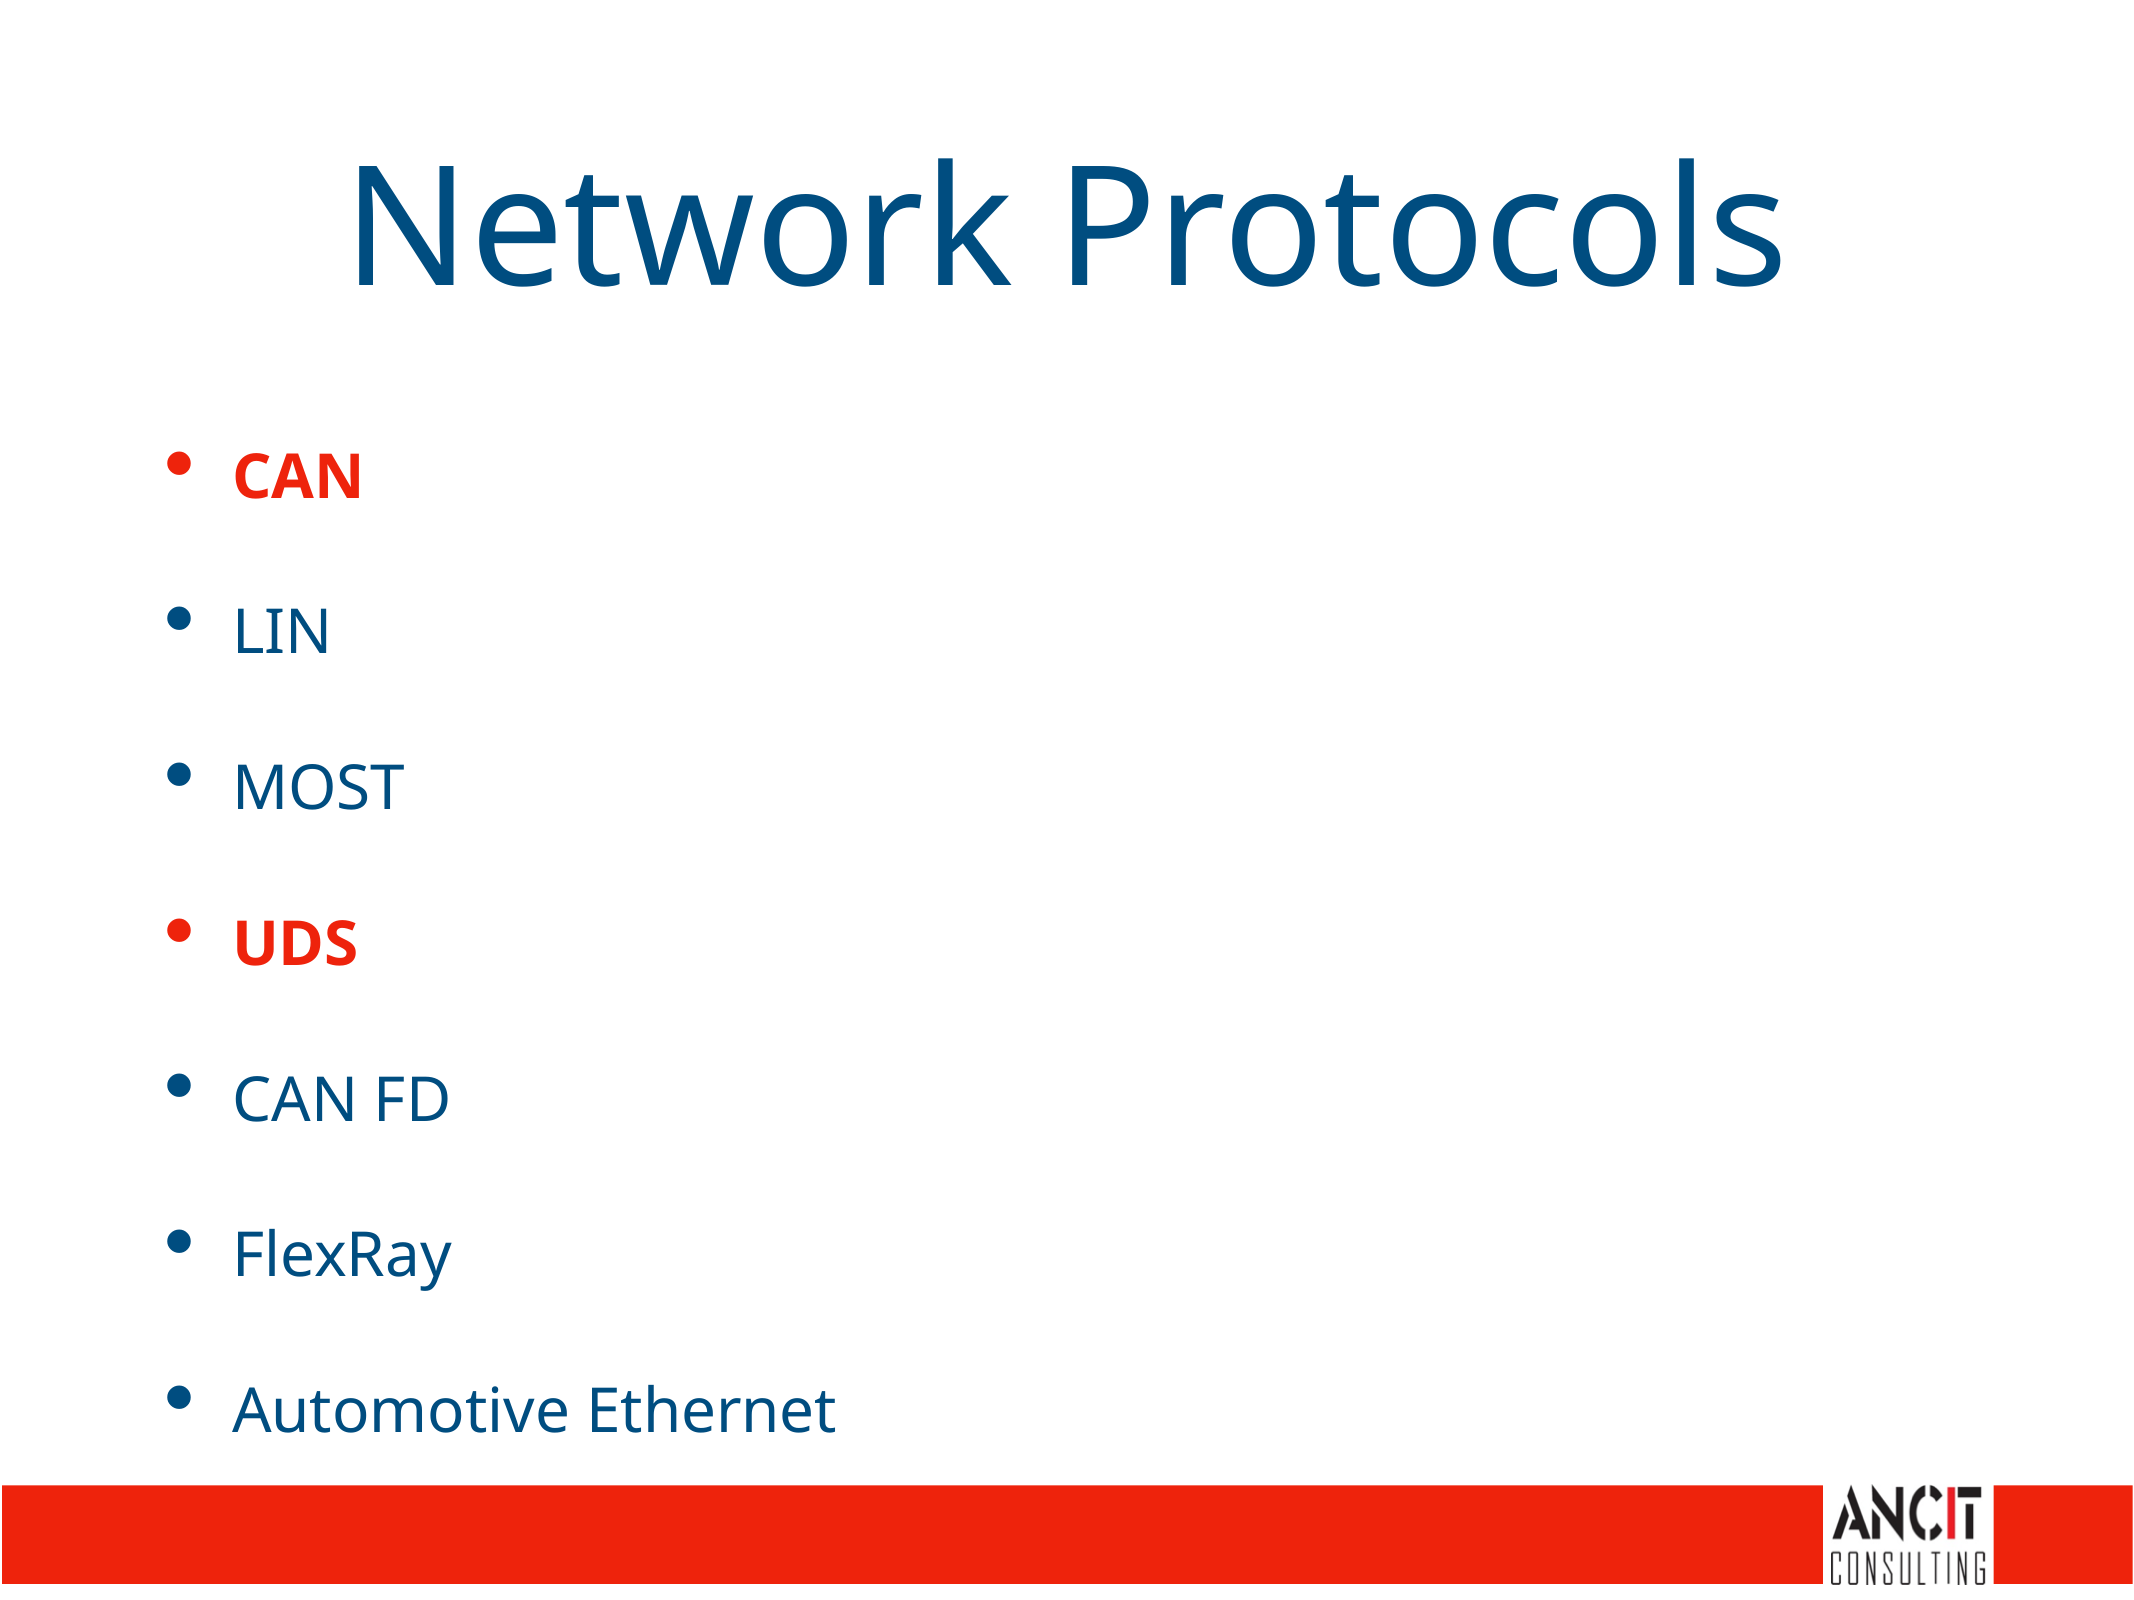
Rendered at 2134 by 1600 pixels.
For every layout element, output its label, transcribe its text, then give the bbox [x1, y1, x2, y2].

picture [1831, 1484, 1986, 1585]
list CAN LIN MOST UDS CAN FD FlexRay Automotive Ethernet [156, 425, 1978, 1457]
text_box [1993, 1485, 2133, 1584]
title Network Protocols [156, 41, 1978, 396]
text_box [2, 1485, 1823, 1584]
